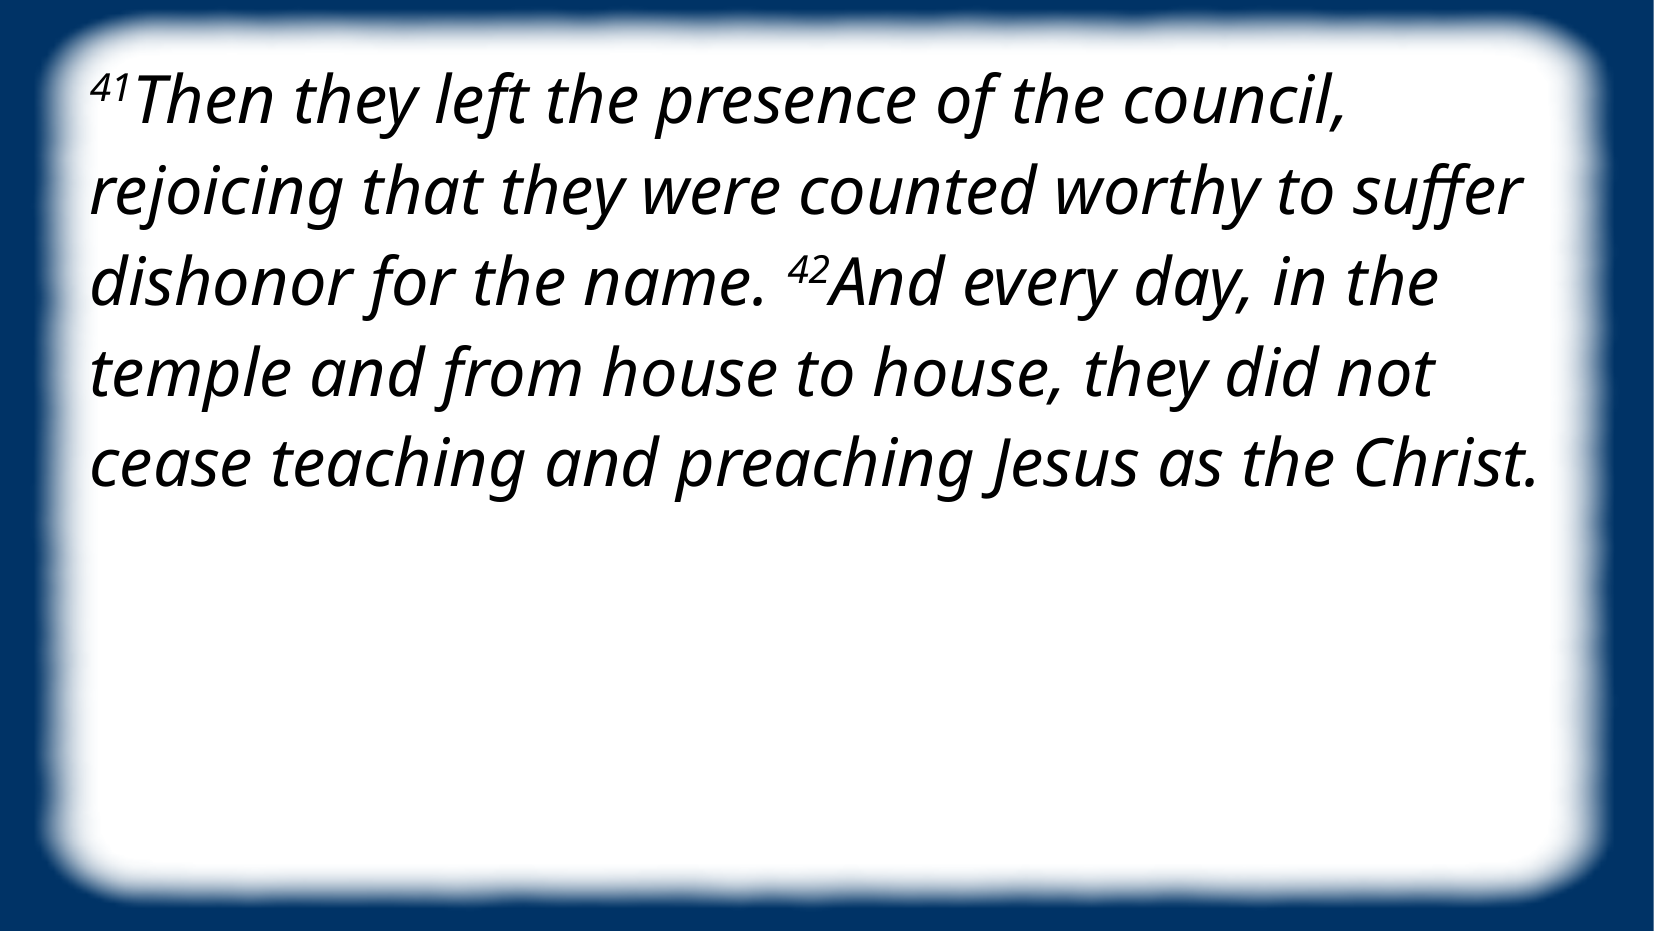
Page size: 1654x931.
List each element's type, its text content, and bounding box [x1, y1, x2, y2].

picture [0, 0, 1654, 931]
text_box 41Then they left the presence of the council, rejoicing that they were counted worthy to suffer dishonor for the name. 42And every day, in the temple and from house to house, they did not cease teaching and preaching Jesus as the Christ. [75, 45, 1576, 511]
